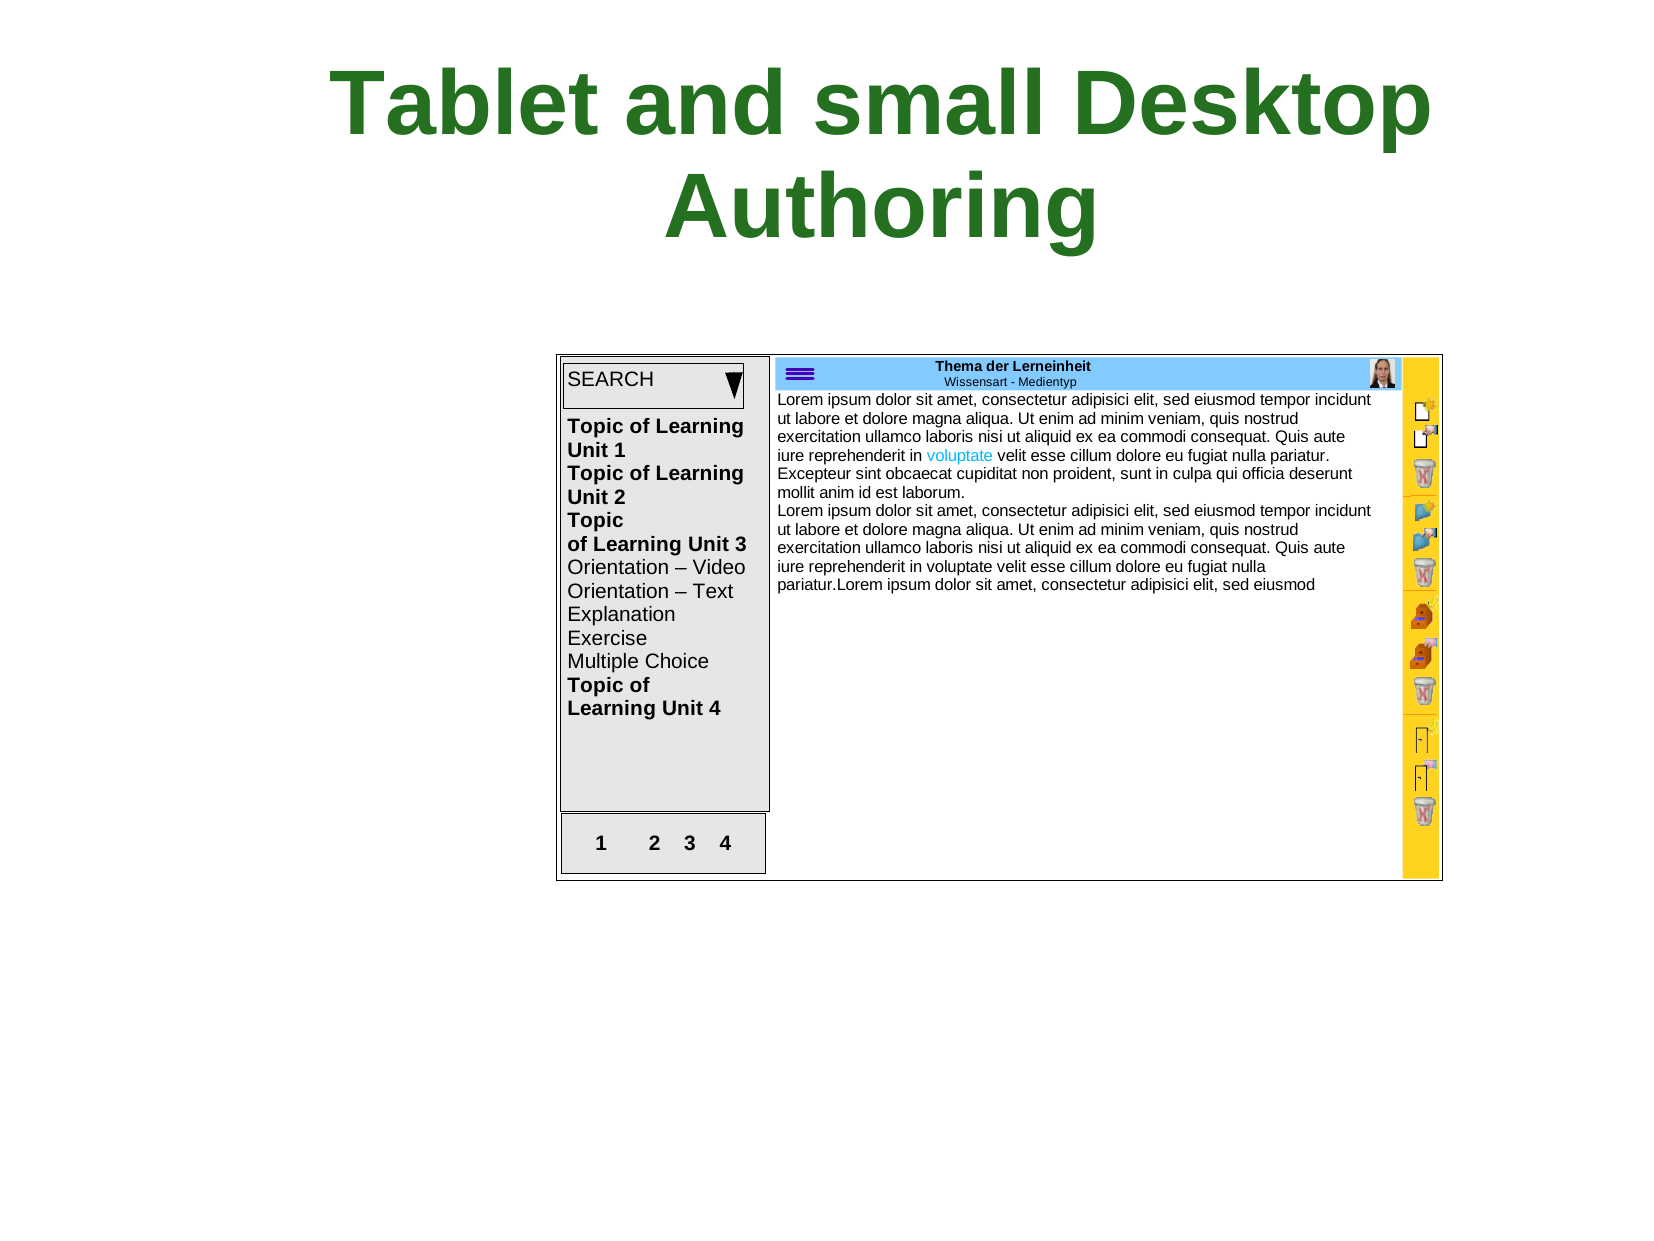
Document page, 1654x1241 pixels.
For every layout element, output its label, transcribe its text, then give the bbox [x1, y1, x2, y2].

title Tablet and small Desktop Authoring [176, 50, 1589, 258]
text_box SEARCH Topic of Learning Unit 1 Topic of Learning Unit 2 Topic of Learning Unit 3 Orientation – Video Orientation – Text Explanation Exercise Multiple Choice Topic of Learning Unit 4 [567, 367, 786, 874]
text_box Lorem ipsum dolor sit amet, consectetur adipisici elit, sed eiusmod tempor incidunt ut labore et dolore magna aliqua. Ut enim ad minim veniam, quis nostrud exercitation ullamco laboris nisi ut aliquid ex ea commodi consequat. Quis aute iure reprehenderit in voluptate velit esse cillum dolore eu fugiat nulla pariatur. Excepteur sint obcaecat cupiditat non proident, sunt in culpa qui officia deserunt mollit anim id est laborum. Lorem ipsum dolor sit amet, consectetur adipisici elit, sed eiusmod tempor incidunt ut labore et dolore magna aliqua. Ut enim ad minim veniam, quis nostrud exercitation ullamco laboris nisi ut aliquid ex ea commodi consequat. Quis aute iure reprehenderit in voluptate velit esse cillum dolore eu fugiat nulla pariatur.Lorem ipsum dolor sit amet, consectetur adipisici elit, sed eiusmod [786, 391, 1372, 872]
picture [1413, 528, 1437, 551]
picture [1410, 635, 1439, 669]
text_box 1 2 3 4 [561, 813, 766, 874]
text_box [560, 356, 770, 812]
text_box [775, 357, 1439, 879]
text_box Wissensart - Medientyp [944, 374, 1079, 391]
picture [1414, 459, 1436, 488]
picture [1414, 797, 1436, 826]
picture [1415, 398, 1437, 421]
picture [1411, 719, 1440, 753]
picture [1409, 757, 1438, 791]
picture [1414, 558, 1436, 587]
picture [1414, 425, 1438, 448]
text_box [564, 364, 743, 408]
picture [1414, 677, 1436, 705]
text_box Thema der Lerneinheit [935, 358, 1096, 377]
text_box SEARCH Topic of Learning Unit 1 Topic of Learning Unit 2 Topic of Learning Unit 3 Orientation – Video Orientation – Text Explanation Exercise Multiple Choice Topic of Learning Unit 4 [567, 367, 743, 408]
picture [1411, 595, 1440, 629]
picture [1415, 498, 1437, 521]
picture [1370, 359, 1395, 388]
